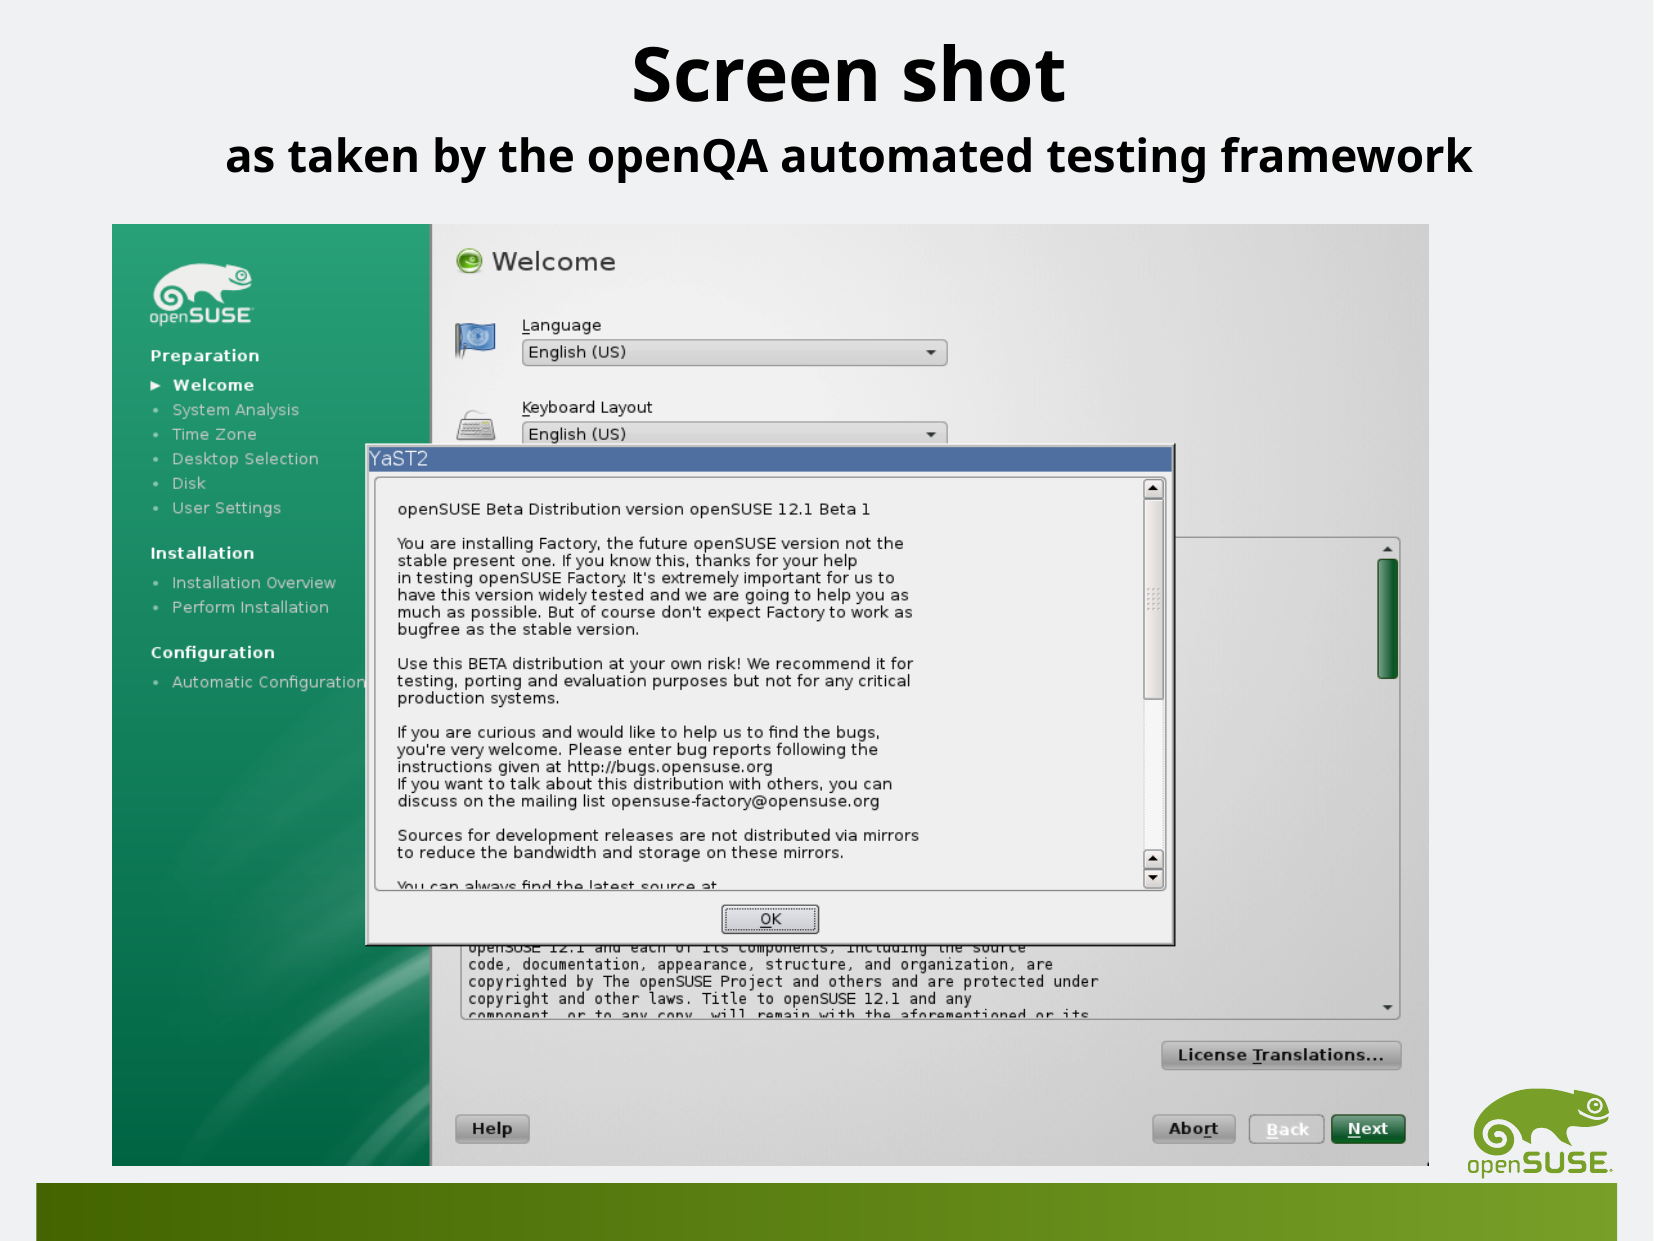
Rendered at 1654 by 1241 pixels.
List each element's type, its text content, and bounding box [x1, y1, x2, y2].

title Screen shot as taken by the openQA automated testing framework [225, 0, 1538, 208]
picture [0, 0, 1654, 1241]
